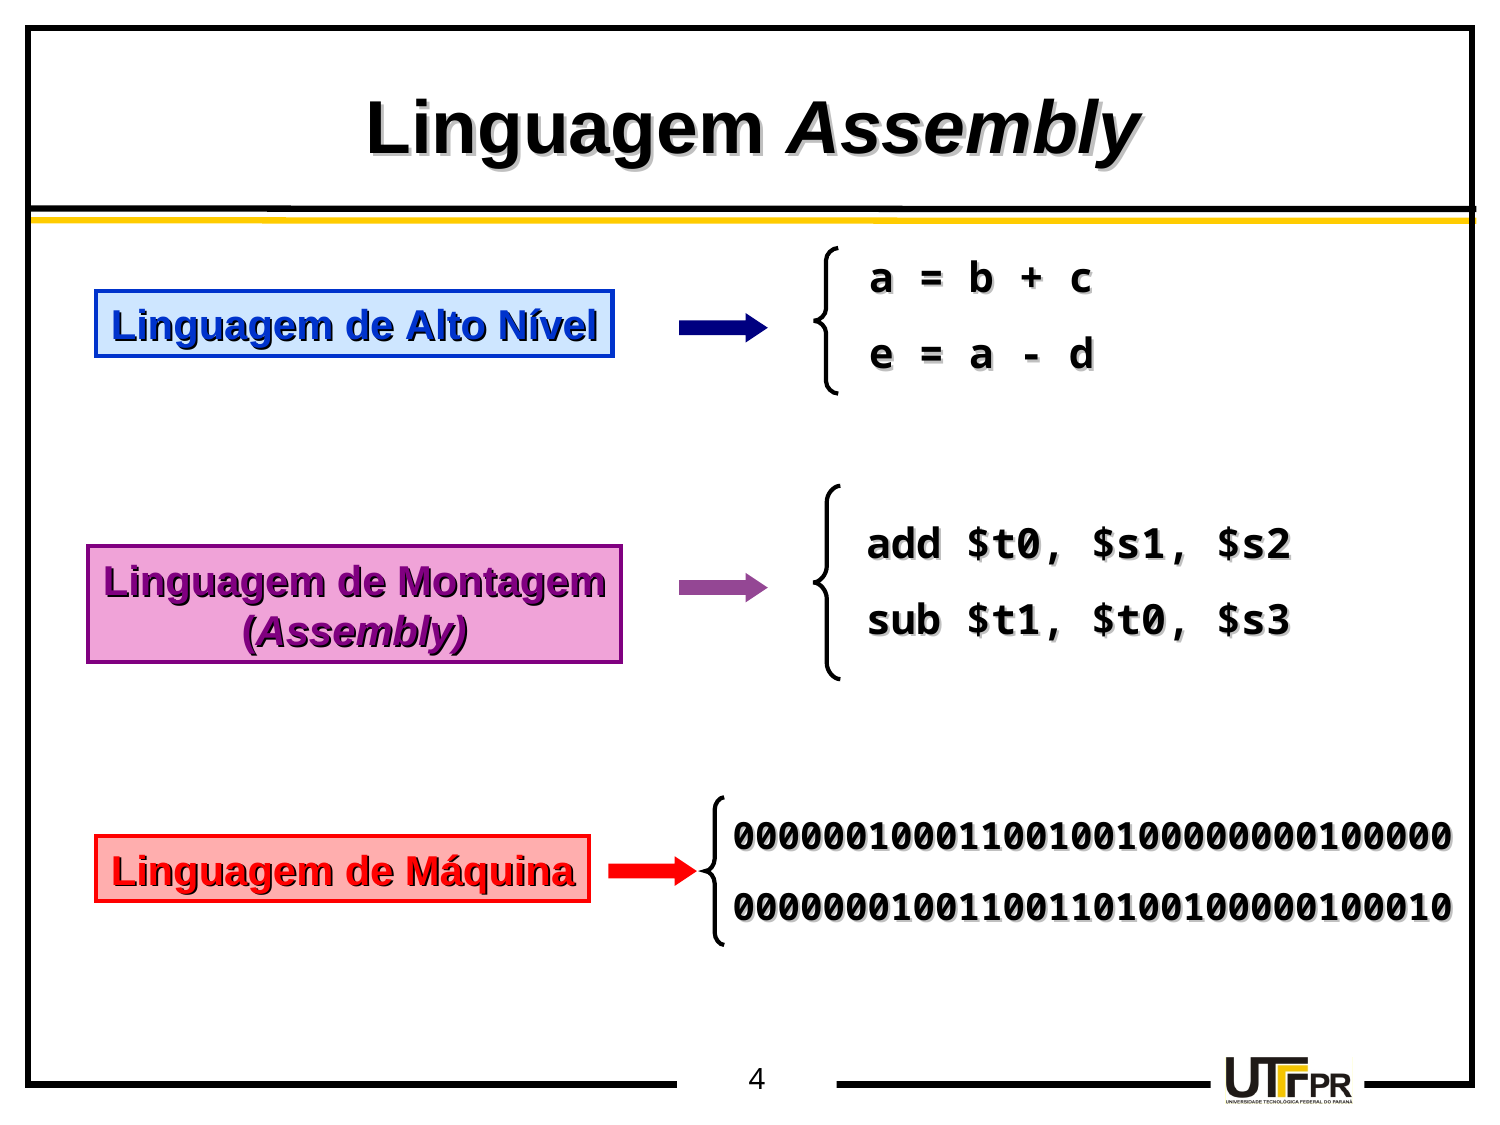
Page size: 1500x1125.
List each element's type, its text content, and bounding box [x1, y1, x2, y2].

text_box a = b + c e = a - d [853, 243, 1134, 385]
text_box [679, 572, 768, 603]
text_box Linguagem de Alto Nível [96, 290, 613, 357]
picture [1225, 1057, 1353, 1104]
title Linguagem Assembly [29, 85, 1477, 180]
text_box add $t0, $s1, $s2 sub $t1, $t0, $s3 [851, 509, 1332, 651]
text_box 00000010001100100100000000100000 00000001001100110100100000100010 [717, 804, 1468, 936]
text_box [608, 856, 697, 886]
text_box Linguagem de Montagem (Assembly) [87, 546, 621, 662]
text_box [679, 312, 768, 343]
text_box Linguagem de Máquina [95, 835, 590, 902]
